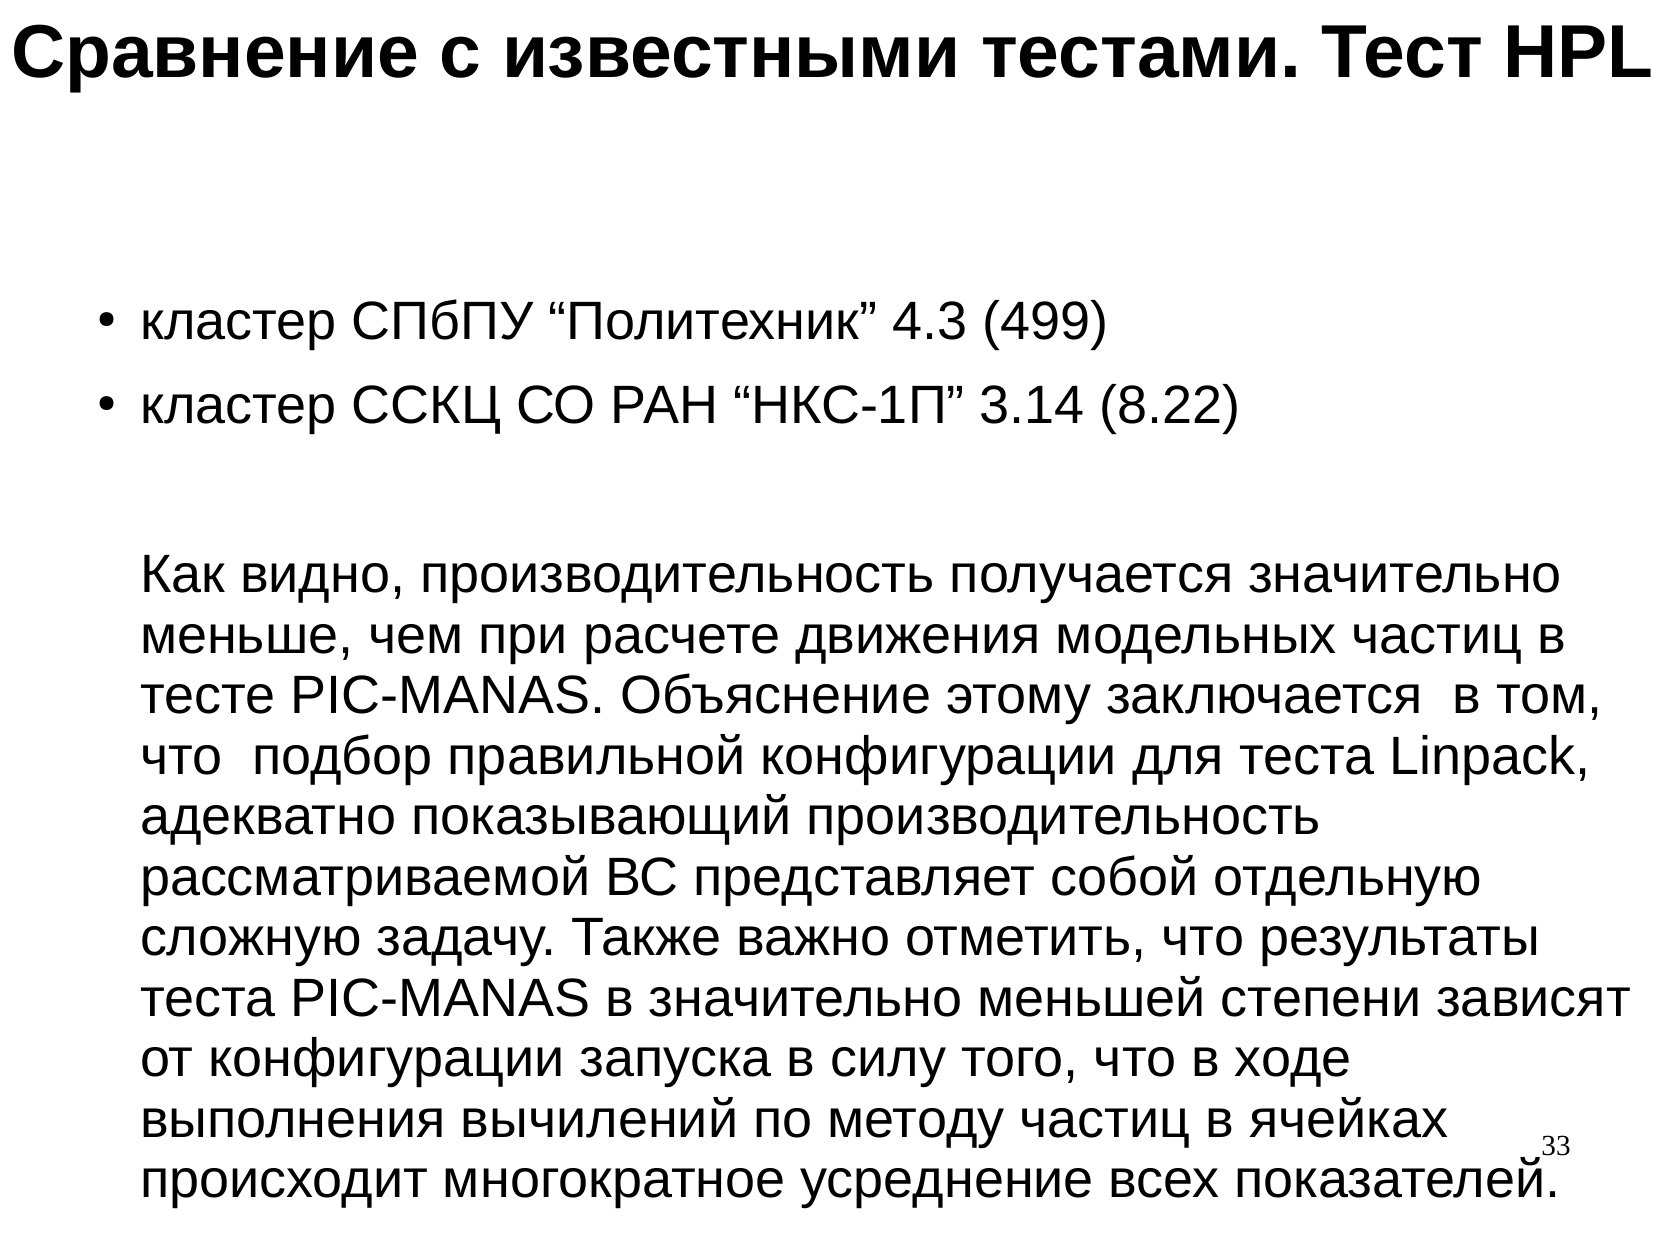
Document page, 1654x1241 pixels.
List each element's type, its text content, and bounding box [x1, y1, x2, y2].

title Сравнение с известными тестами. Тест HPL [0, 0, 1654, 136]
list кластер СПбПУ “Политехник” 4.3 (499) кластер ССКЦ СО РАН “НКС-1П” 3.14 (8.22) Как видно, производительность получается значительно меньше, чем при расчете движения модельных частиц в тесте PIC-MANAS. Объяснение этому заключается в том, что подбор правильной конфигурации для теста Linpack, адекватно показывающий производительность рассматриваемой ВС представляет собой отдельную сложную задачу. Также важно отметить, что результаты теста PIC-MANAS в значительно меньшей степени зависят от конфигурации запуска в силу того, что в ходе выполнения вычилений по методу частиц в ячейках происходит многократное усреднение всех показателей. [82, 290, 1636, 1216]
